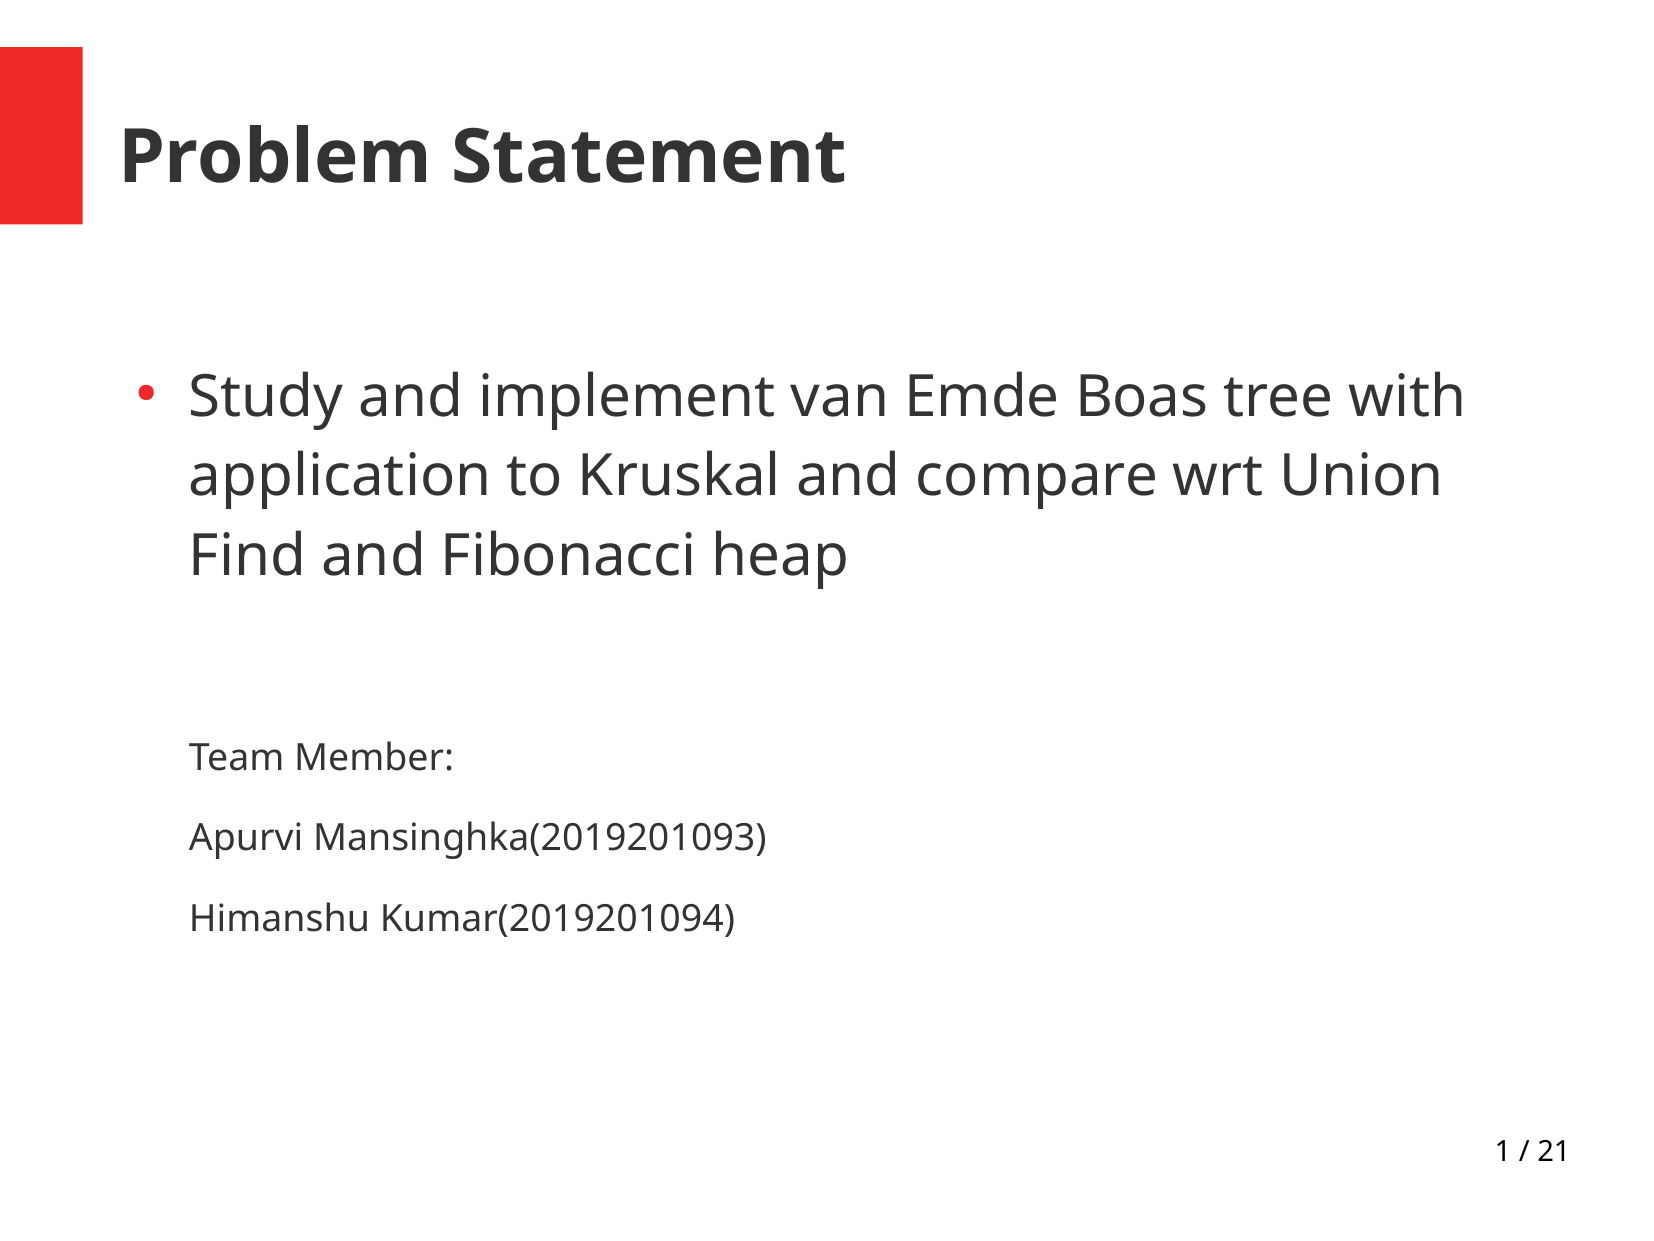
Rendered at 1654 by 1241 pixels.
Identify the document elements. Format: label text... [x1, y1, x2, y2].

title Problem Statement [118, 49, 1571, 257]
list Study and implement van Emde Boas tree with application to Kruskal and compare wrt Union Find and Fibonacci heap Team Member: Apurvi Mansinghka(2019201093) Himanshu Kumar(2019201094) [118, 354, 1536, 1074]
